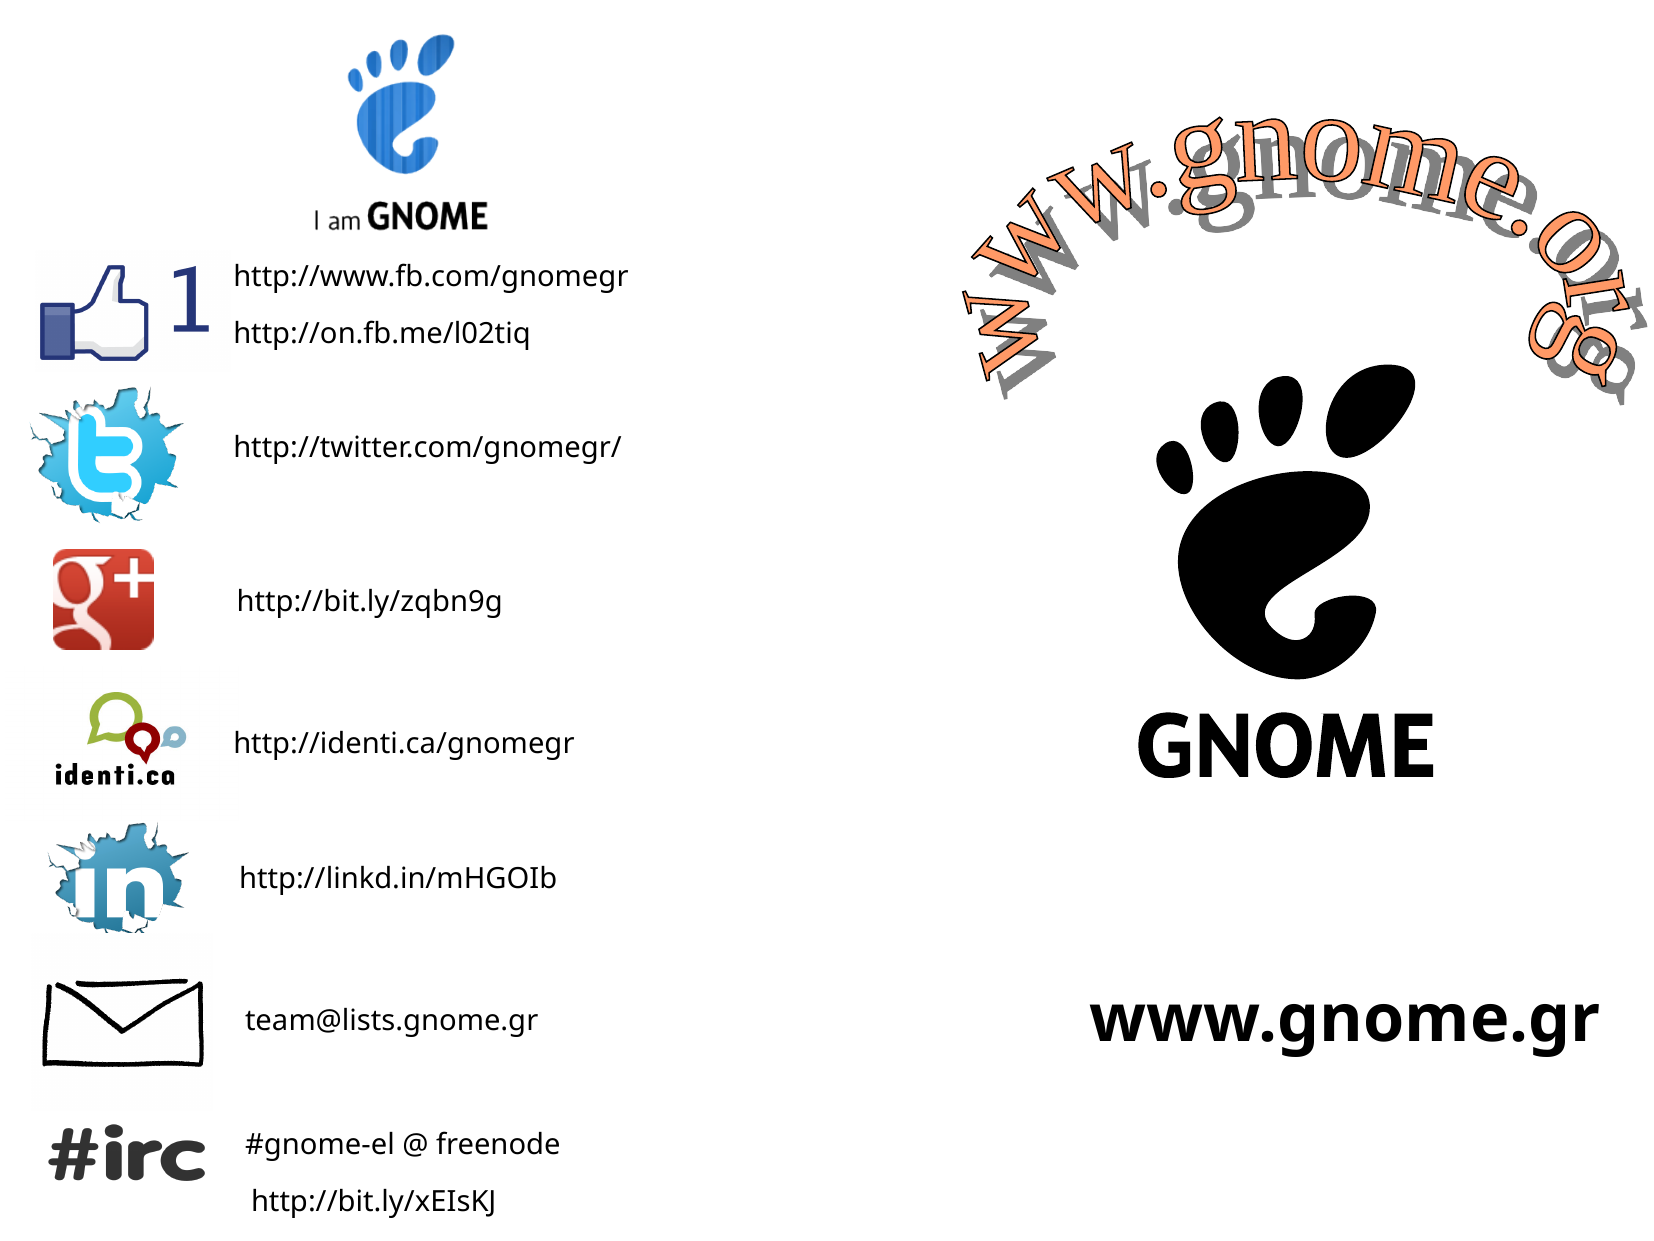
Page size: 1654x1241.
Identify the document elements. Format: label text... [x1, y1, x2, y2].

picture [5, 666, 239, 1217]
text_box www.gnome.org [1464, 156, 1519, 220]
text_box www.gnome.org [962, 291, 1038, 381]
text_box http://bit.ly/zqbn9g [221, 572, 586, 635]
text_box www.gnome.org [971, 188, 1061, 277]
text_box www.gnome.org [1235, 119, 1298, 182]
picture [53, 549, 154, 650]
text_box http://bit.ly/xEIsKJ [236, 1172, 603, 1236]
text_box http://identi.ca/gnomegr [218, 714, 667, 777]
picture [1122, 348, 1493, 795]
text_box www.gnome.org [1529, 302, 1617, 387]
text_box http://www.fb.com/gnomegr [218, 248, 720, 311]
text_box team@lists.gnome.gr [230, 992, 584, 1055]
picture [286, 11, 514, 248]
text_box www.gnome.gr [1074, 962, 1654, 1087]
text_box http://linkd.in/mHGOIb [224, 850, 633, 913]
text_box www.gnome.org [1151, 181, 1167, 198]
text_box http://twitter.com/gnomegr/ [218, 419, 736, 482]
picture [35, 250, 231, 373]
text_box www.gnome.org [1304, 119, 1359, 182]
text_box #gnome-el @ freenode [230, 1116, 638, 1179]
text_box www.gnome.org [1563, 270, 1629, 311]
picture [29, 377, 184, 532]
text_box www.gnome.org [1538, 211, 1600, 273]
text_box http://on.fb.me/l02tiq [218, 304, 633, 367]
text_box www.gnome.org [1047, 142, 1133, 223]
text_box www.gnome.org [1174, 117, 1237, 215]
text_box www.gnome.org [1361, 125, 1457, 204]
